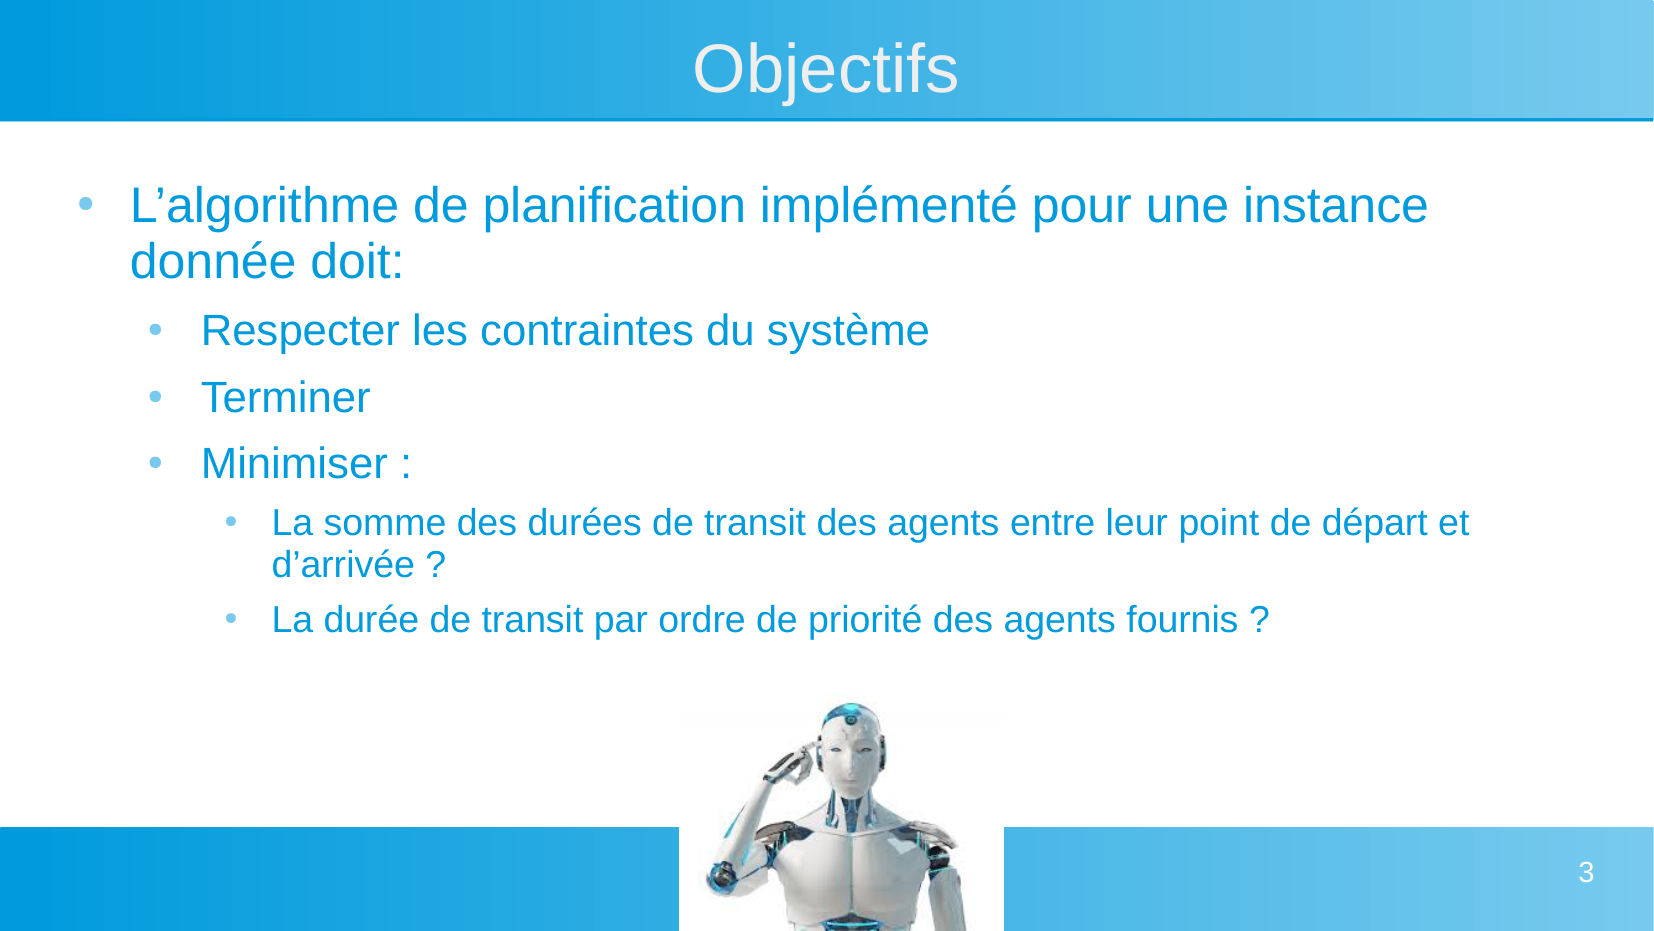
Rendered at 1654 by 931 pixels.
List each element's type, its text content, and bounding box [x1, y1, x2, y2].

picture [679, 692, 1004, 931]
list L’algorithme de planification implémenté pour une instance donnée doit: Respecter les contraintes du système Terminer Minimiser : La somme des durées de transit des agents entre leur point de départ et d’arrivée ? La durée de transit par ordre de priorité des agents fournis ? [59, 177, 1595, 768]
title Objectifs [59, 29, 1595, 108]
